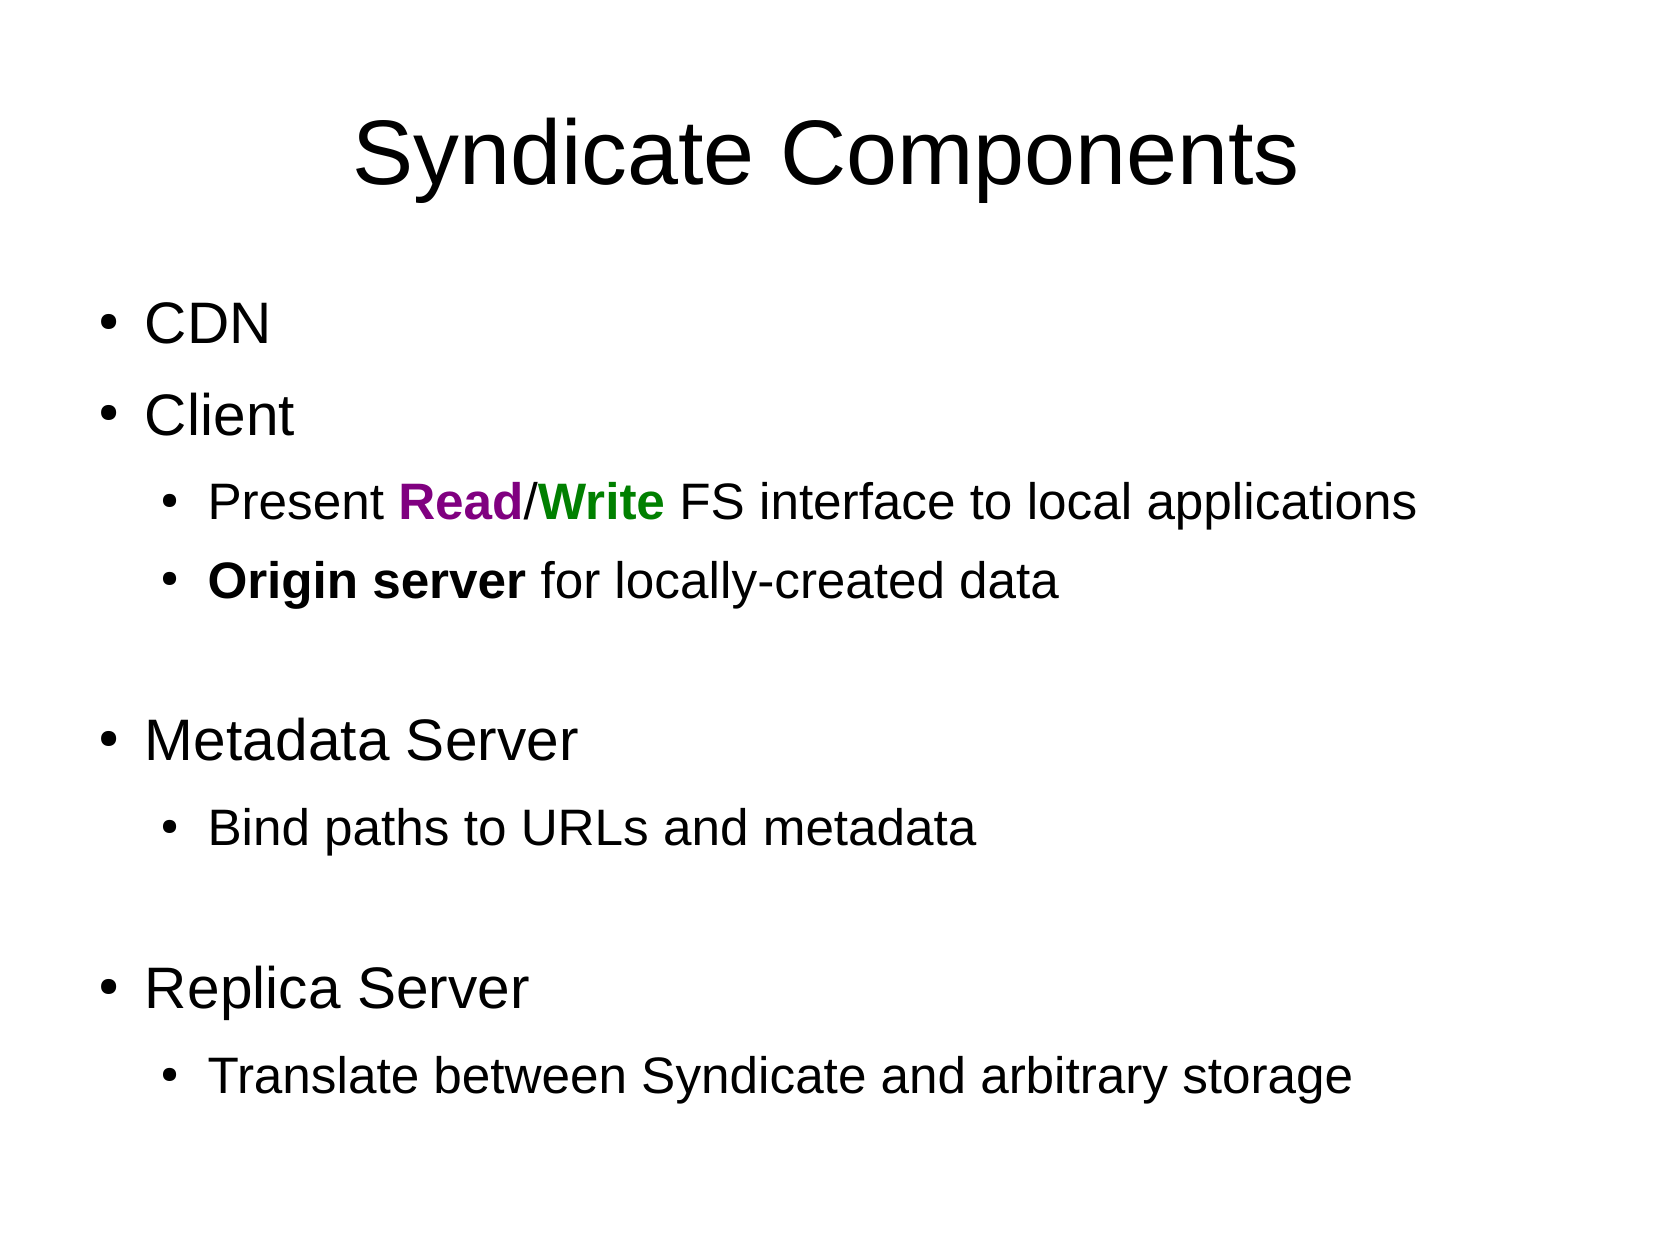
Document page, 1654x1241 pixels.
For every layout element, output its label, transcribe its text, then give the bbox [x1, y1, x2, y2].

list CDN Client Present Read/Write FS interface to local applications Origin server for locally-created data Metadata Server Bind paths to URLs and metadata Replica Server Translate between Syndicate and arbitrary storage [82, 290, 1571, 1109]
title Syndicate Components [82, 49, 1571, 257]
